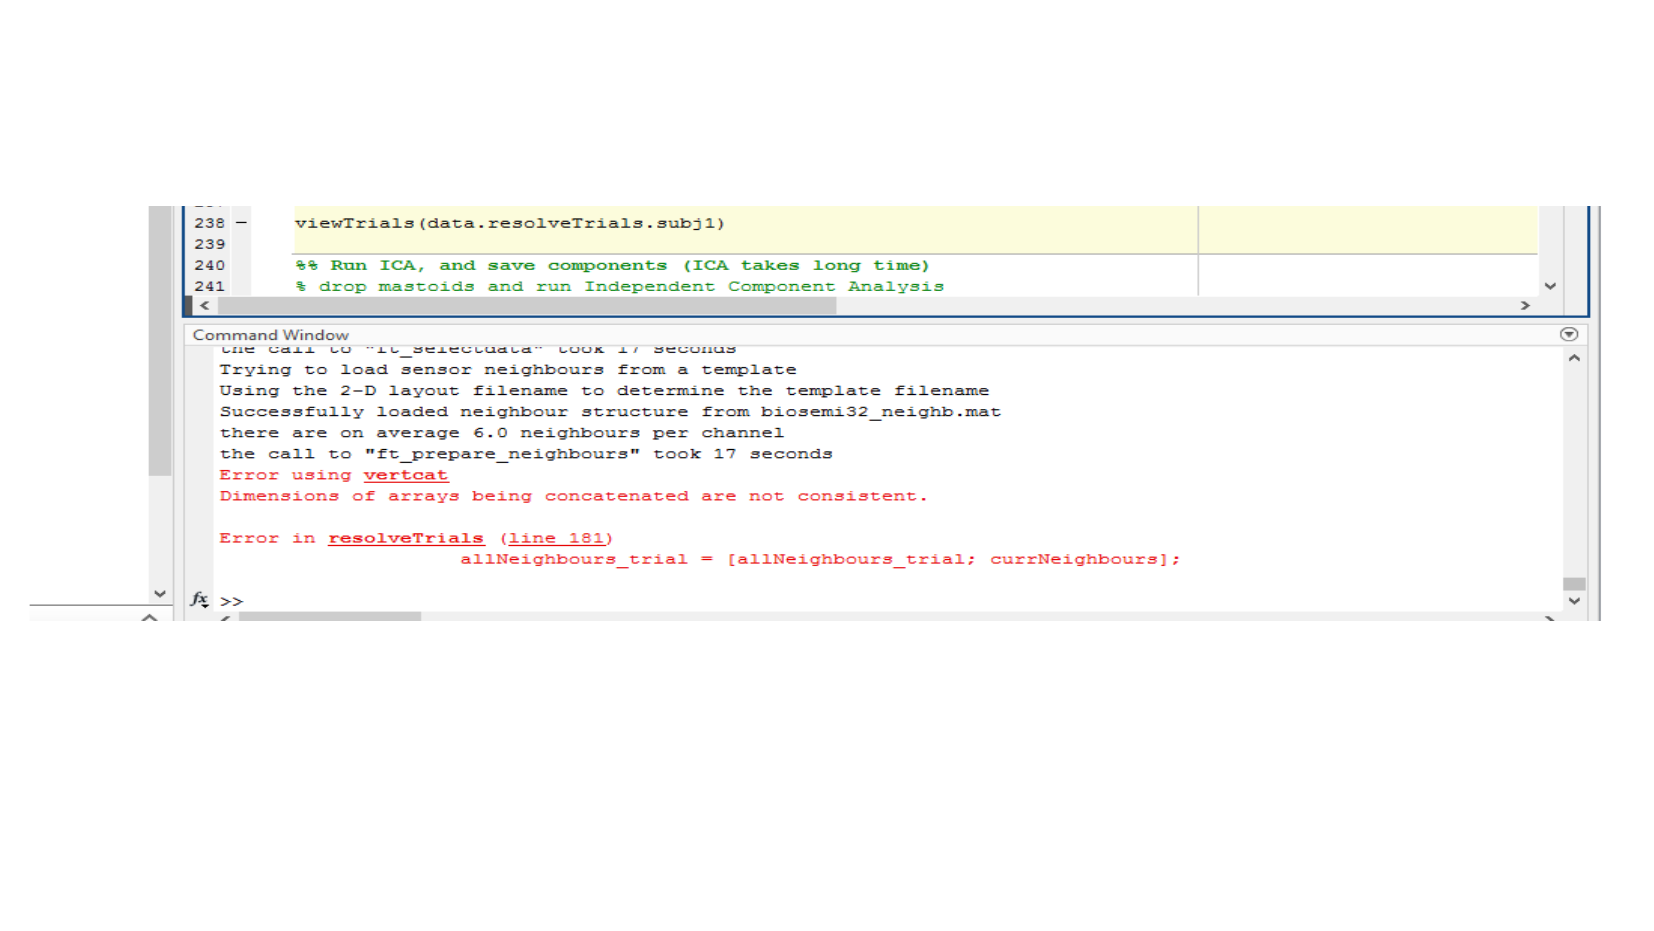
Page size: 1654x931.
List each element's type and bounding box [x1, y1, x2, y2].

picture [29, 206, 1625, 621]
